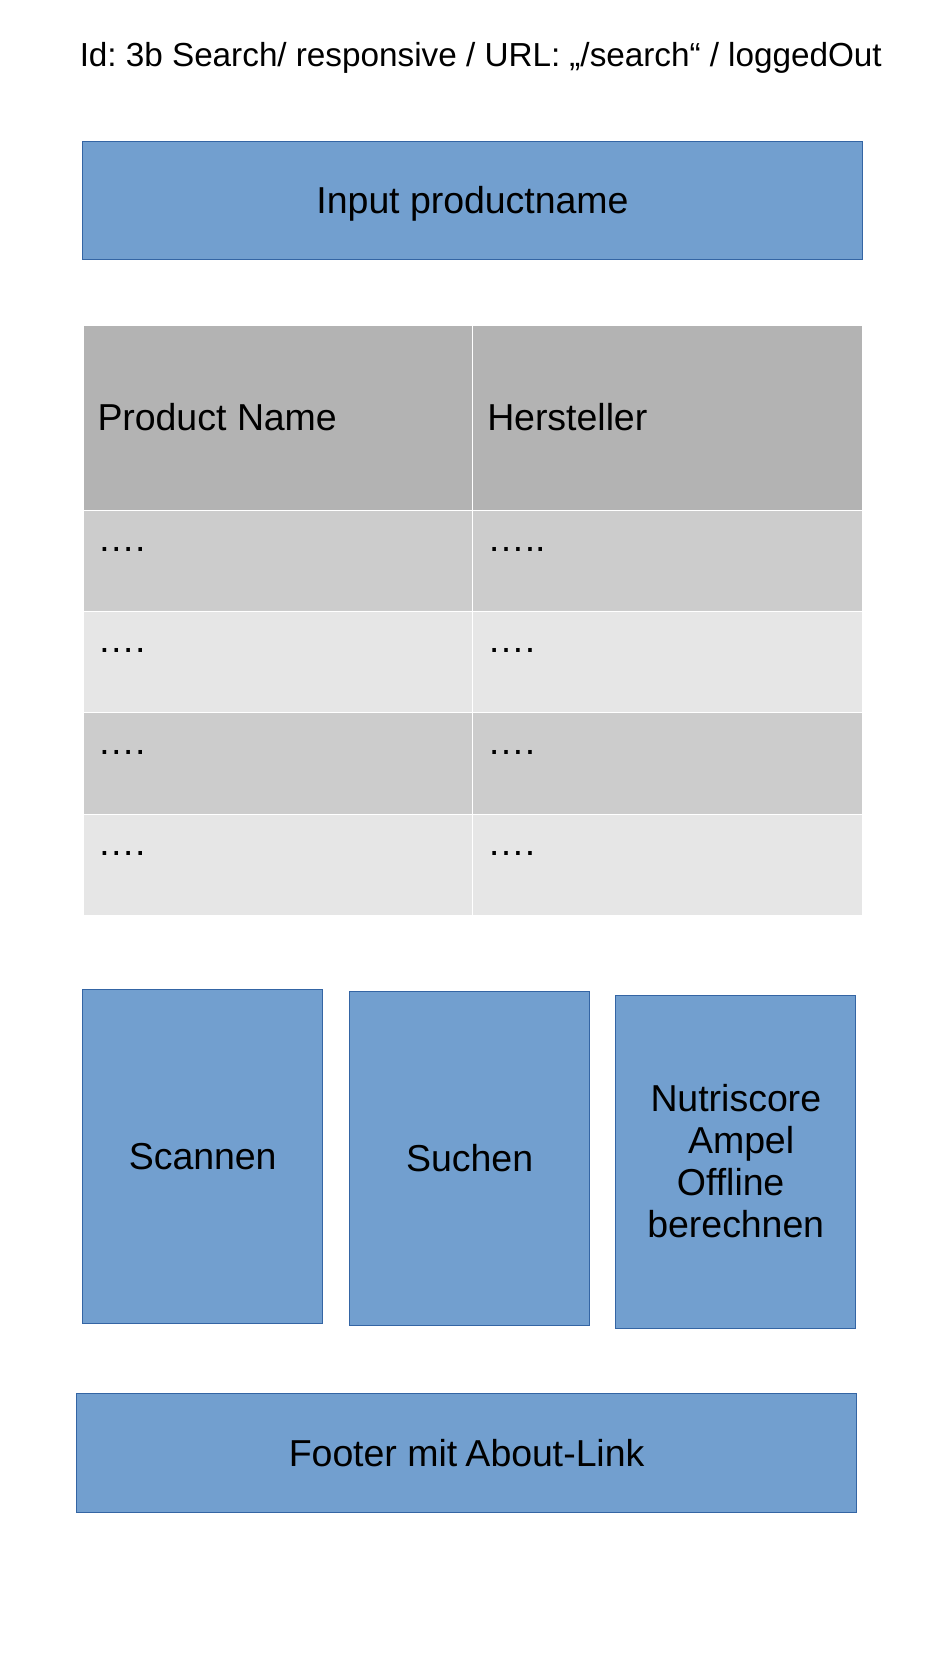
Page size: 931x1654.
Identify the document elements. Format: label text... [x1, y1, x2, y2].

text_box Input productname [82, 141, 863, 260]
table_cell …. [473, 713, 862, 814]
table_cell …. [84, 612, 472, 712]
table_cell …. [473, 815, 862, 915]
table_cell …. [84, 815, 472, 915]
table_cell …. [473, 612, 862, 712]
text_box Nutriscore Ampel Offline berechnen [615, 995, 856, 1329]
table_header Hersteller [473, 326, 862, 510]
text_box Suchen [349, 991, 590, 1326]
table_header Product Name [84, 326, 472, 510]
table_cell ….. [473, 511, 862, 611]
text_box Id: 3b Search/ responsive / URL: „/search“ / loggedOut [64, 29, 898, 119]
table_cell …. [84, 511, 472, 611]
table_cell …. [84, 713, 472, 814]
text_box Footer mit About-Link [76, 1393, 857, 1513]
text_box Scannen [82, 989, 323, 1324]
